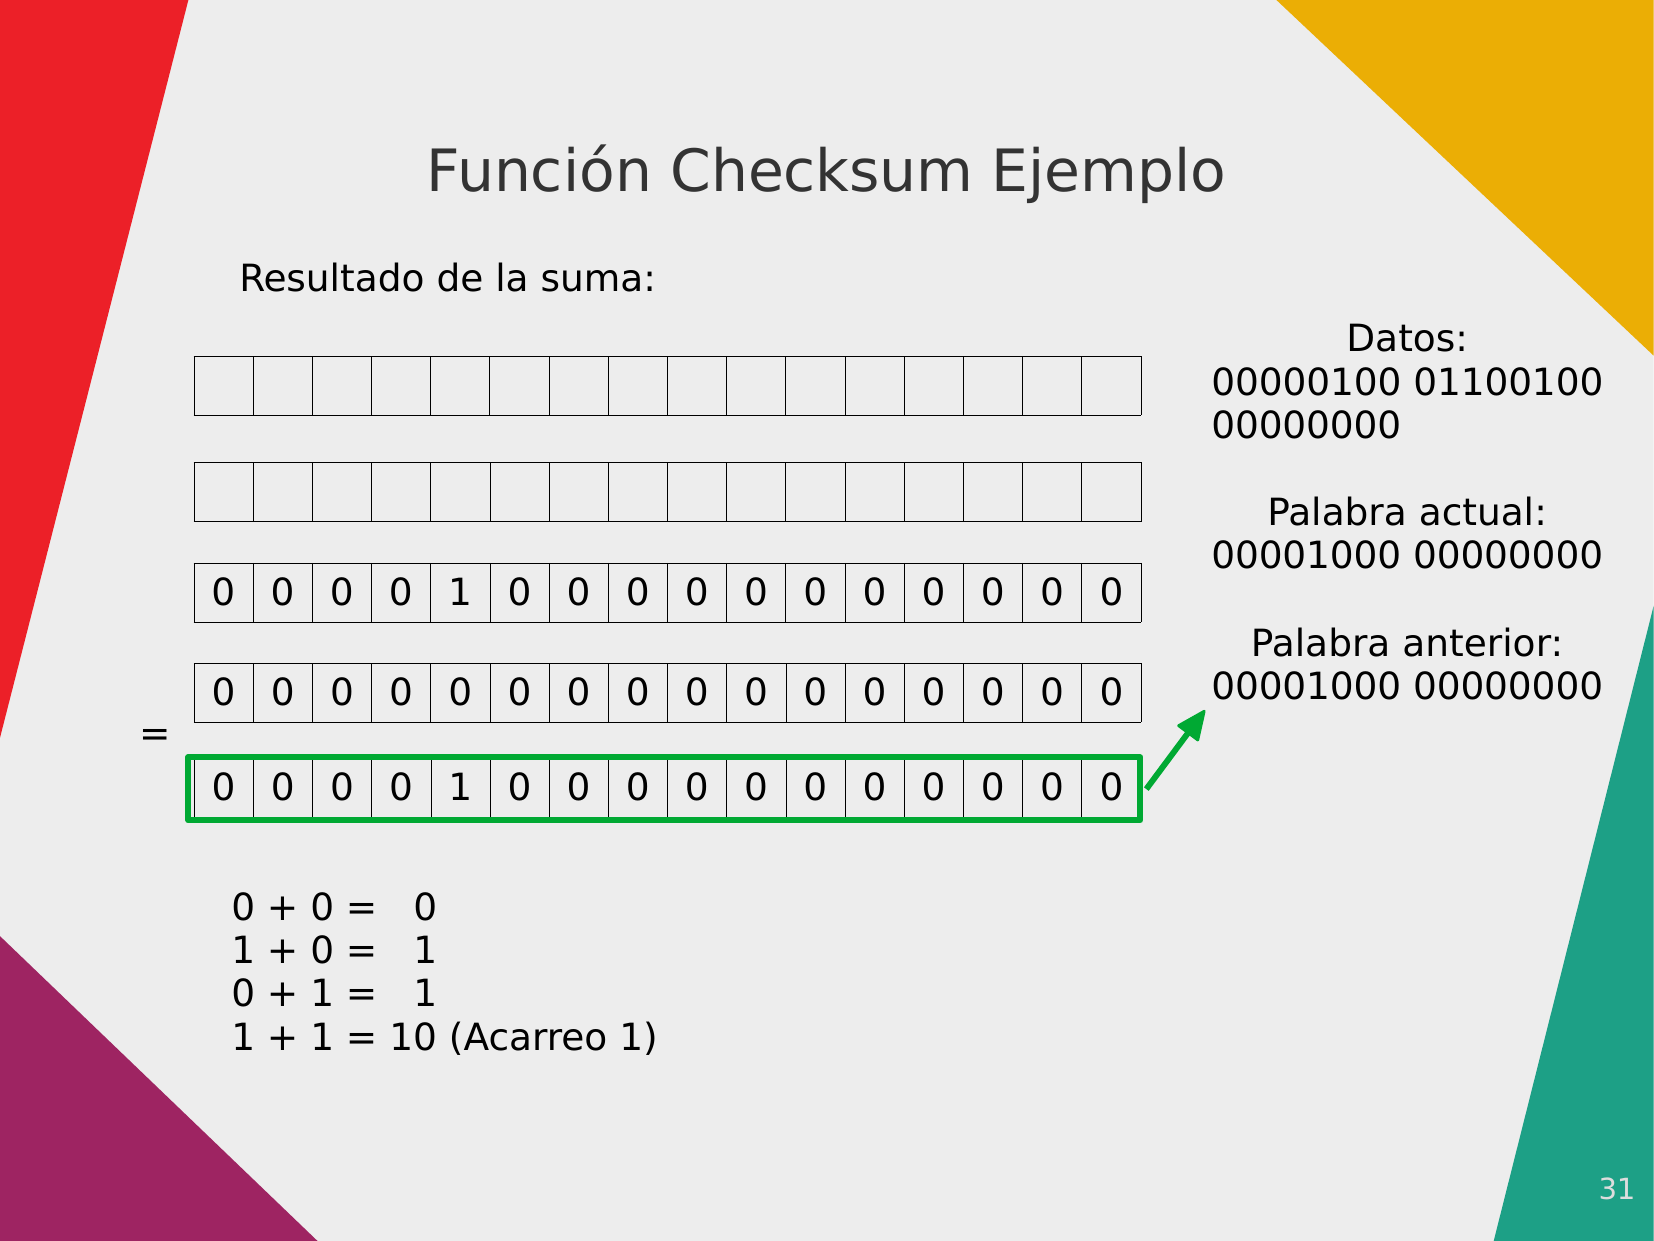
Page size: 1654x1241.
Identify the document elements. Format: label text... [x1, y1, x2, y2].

table_header 0 [786, 564, 845, 622]
table_header 0 [609, 760, 667, 817]
table_header 0 [727, 760, 786, 817]
table_header [668, 357, 726, 415]
table_header [786, 463, 845, 521]
table_header 0 [905, 564, 963, 622]
text_box 0 + 0 = 0 1 + 0 = 1 0 + 1 = 1 1 + 1 = 10 (Acarreo 1) [216, 877, 674, 1067]
table_header 0 [787, 664, 845, 722]
table_header 0 [195, 760, 253, 817]
table_header [431, 357, 489, 415]
text_box = [124, 704, 186, 763]
table_header [195, 357, 253, 415]
table_header [846, 463, 904, 521]
table_header [727, 463, 785, 521]
table_header 0 [787, 760, 845, 817]
text_box Datos: 00000100 01100100 00000000 Palabra actual: 00001000 00000000 Palabra anterior: 00001000 00000000 [1196, 309, 1619, 1021]
table_header 0 [668, 664, 726, 722]
table_header [372, 463, 430, 521]
table_header 0 [846, 664, 904, 722]
table_header 0 [846, 760, 904, 817]
table_header 0 [1023, 664, 1081, 722]
table_header 1 [431, 564, 490, 622]
table_header [254, 357, 312, 415]
table_header 0 [491, 760, 549, 817]
table_header 0 [964, 760, 1022, 817]
table_header 0 [550, 564, 608, 622]
table_header 0 [550, 760, 608, 817]
table_header 0 [372, 664, 430, 722]
table_header 0 [668, 564, 726, 622]
table_header [1082, 357, 1141, 415]
table_header [254, 463, 312, 521]
table_header 0 [964, 664, 1022, 722]
table_header 0 [431, 664, 490, 722]
table_header 0 [1023, 564, 1081, 622]
table_header 0 [195, 664, 253, 722]
table_header 0 [372, 760, 431, 817]
table_header [550, 357, 608, 415]
table_header 0 [254, 760, 312, 817]
table_header [786, 357, 845, 415]
table_header [550, 463, 608, 521]
table_header [313, 357, 371, 415]
table_header 0 [313, 760, 371, 817]
table_header [964, 463, 1022, 521]
table_header 0 [195, 564, 253, 622]
table_header 0 [1082, 564, 1141, 622]
table_header 0 [313, 664, 371, 722]
table_header [846, 357, 904, 415]
table_header [727, 357, 785, 415]
table_header 0 [905, 664, 963, 722]
table_header 0 [254, 564, 312, 622]
table_header [905, 357, 963, 415]
table_header 0 [905, 760, 963, 817]
table_header [431, 463, 490, 521]
table_header [313, 463, 371, 521]
table_header [490, 357, 549, 415]
table_header 0 [727, 664, 786, 722]
table_header [1023, 357, 1081, 415]
table_header [491, 463, 549, 521]
table_header [372, 357, 430, 415]
table_header 0 [491, 564, 549, 622]
table_header 0 [609, 664, 667, 722]
table_header [609, 463, 667, 521]
table_header 1 [432, 760, 490, 817]
title Función Checksum Ejemplo [114, 73, 1539, 271]
table_header 0 [1082, 760, 1137, 817]
table_header 0 [964, 564, 1022, 622]
table_header [1082, 463, 1141, 521]
table_header 0 [846, 564, 904, 622]
table_header [195, 463, 253, 521]
table_header 0 [609, 564, 667, 622]
table_header 0 [1082, 664, 1141, 722]
table_header 0 [491, 664, 549, 722]
table_header 0 [1023, 760, 1081, 817]
text_box Resultado de la suma: [224, 249, 672, 308]
table_header 0 [372, 564, 430, 622]
table_header [668, 463, 726, 521]
table_header 0 [550, 664, 608, 722]
table_header 0 [727, 564, 785, 622]
table_header [964, 357, 1022, 415]
table_header 0 [254, 664, 312, 722]
table_header 0 [668, 760, 726, 817]
table_header [609, 357, 667, 415]
table_header [905, 463, 963, 521]
table_header 0 [313, 564, 371, 622]
table_header [1023, 463, 1081, 521]
